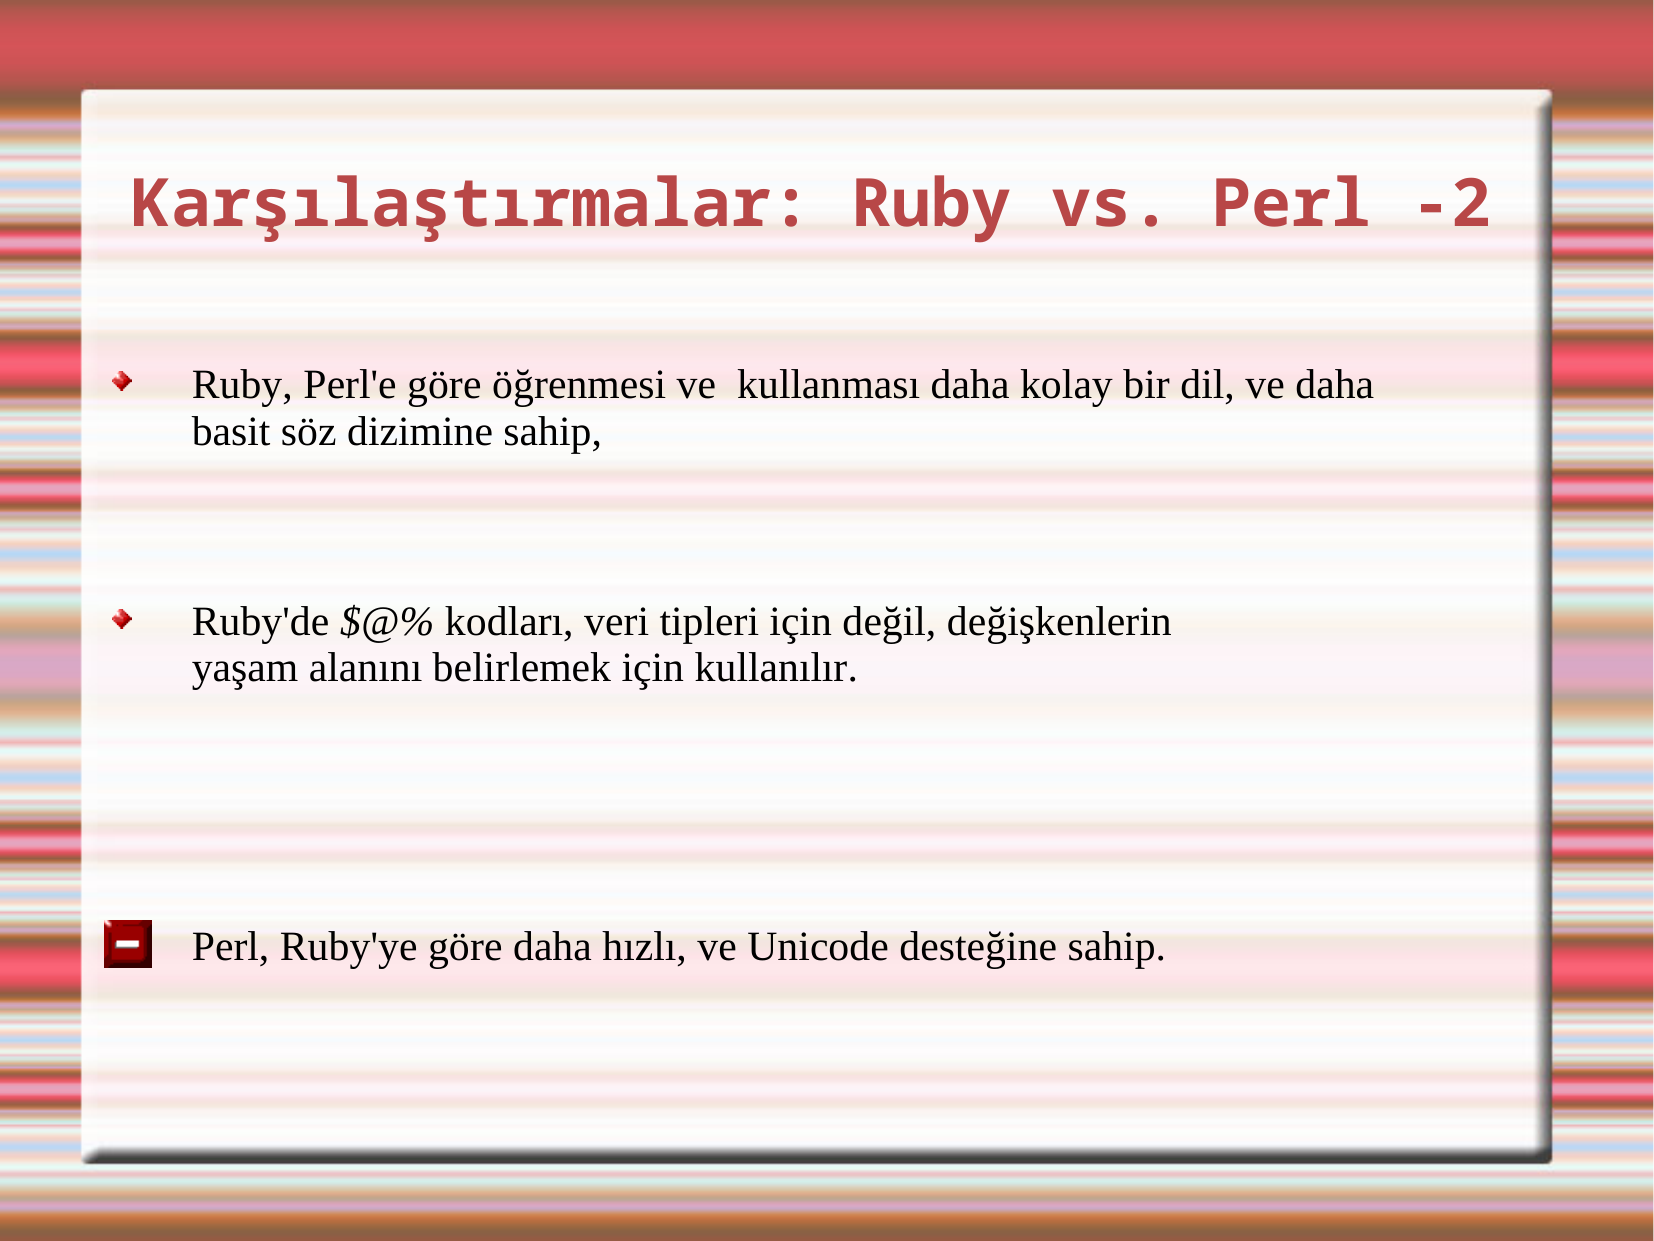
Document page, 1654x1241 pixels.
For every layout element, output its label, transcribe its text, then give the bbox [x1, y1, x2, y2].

text_box Ruby'de $@% kodları, veri tipleri için değil, değişkenlerin yaşam alanını belirlemek için kullanılır. [177, 590, 1300, 698]
text_box Perl, Ruby'ye göre daha hızlı, ve Unicode desteğine sahip. [177, 915, 1300, 977]
text_box Karşılaştırmalar: Ruby vs. Perl -2 [116, 147, 1506, 240]
text_box Ruby, Perl'e göre öğrenmesi ve kullanması daha kolay bir dil, ve daha basit söz dizimine sahip, [177, 354, 1447, 462]
picture [0, 0, 1654, 1241]
